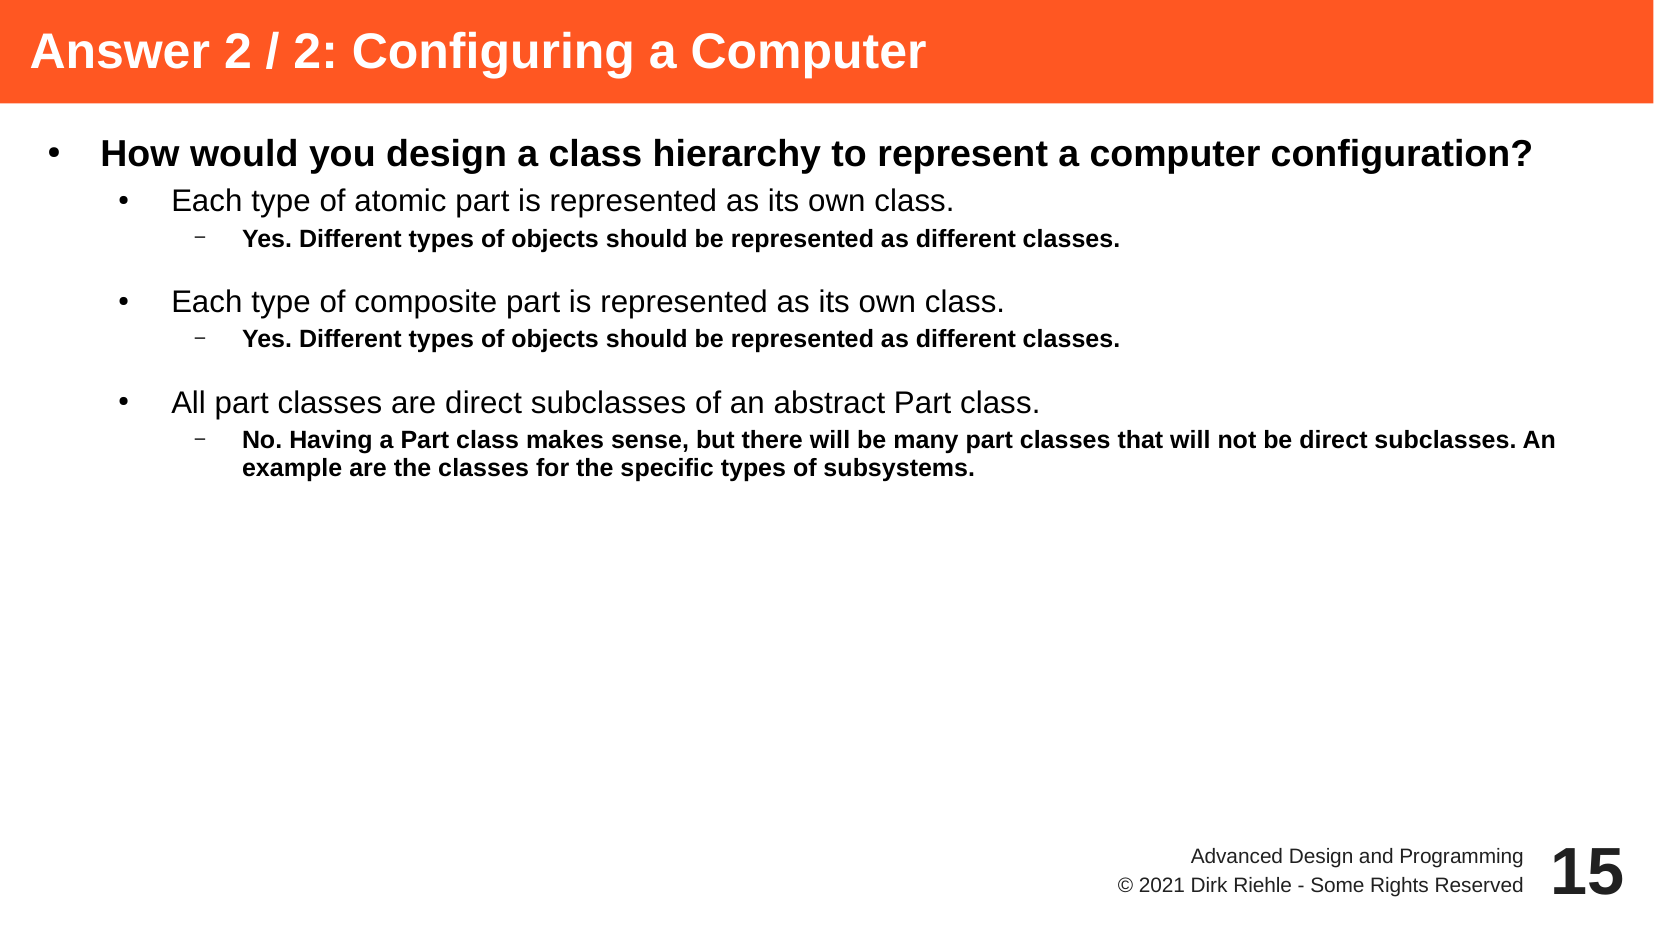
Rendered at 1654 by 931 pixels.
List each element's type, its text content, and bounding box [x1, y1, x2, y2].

list How would you design a class hierarchy to represent a computer configuration? Each type of atomic part is represented as its own class. Yes. Different types of objects should be represented as different classes. Each type of composite part is represented as its own class. Yes. Different types of objects should be represented as different classes. All part classes are direct subclasses of an abstract Part class. No. Having a Part class makes sense, but there will be many part classes that will not be direct subclasses. An example are the classes for the specific types of subsystems. [29, 132, 1625, 813]
title Answer 2 / 2: Configuring a Computer [0, 0, 1654, 104]
